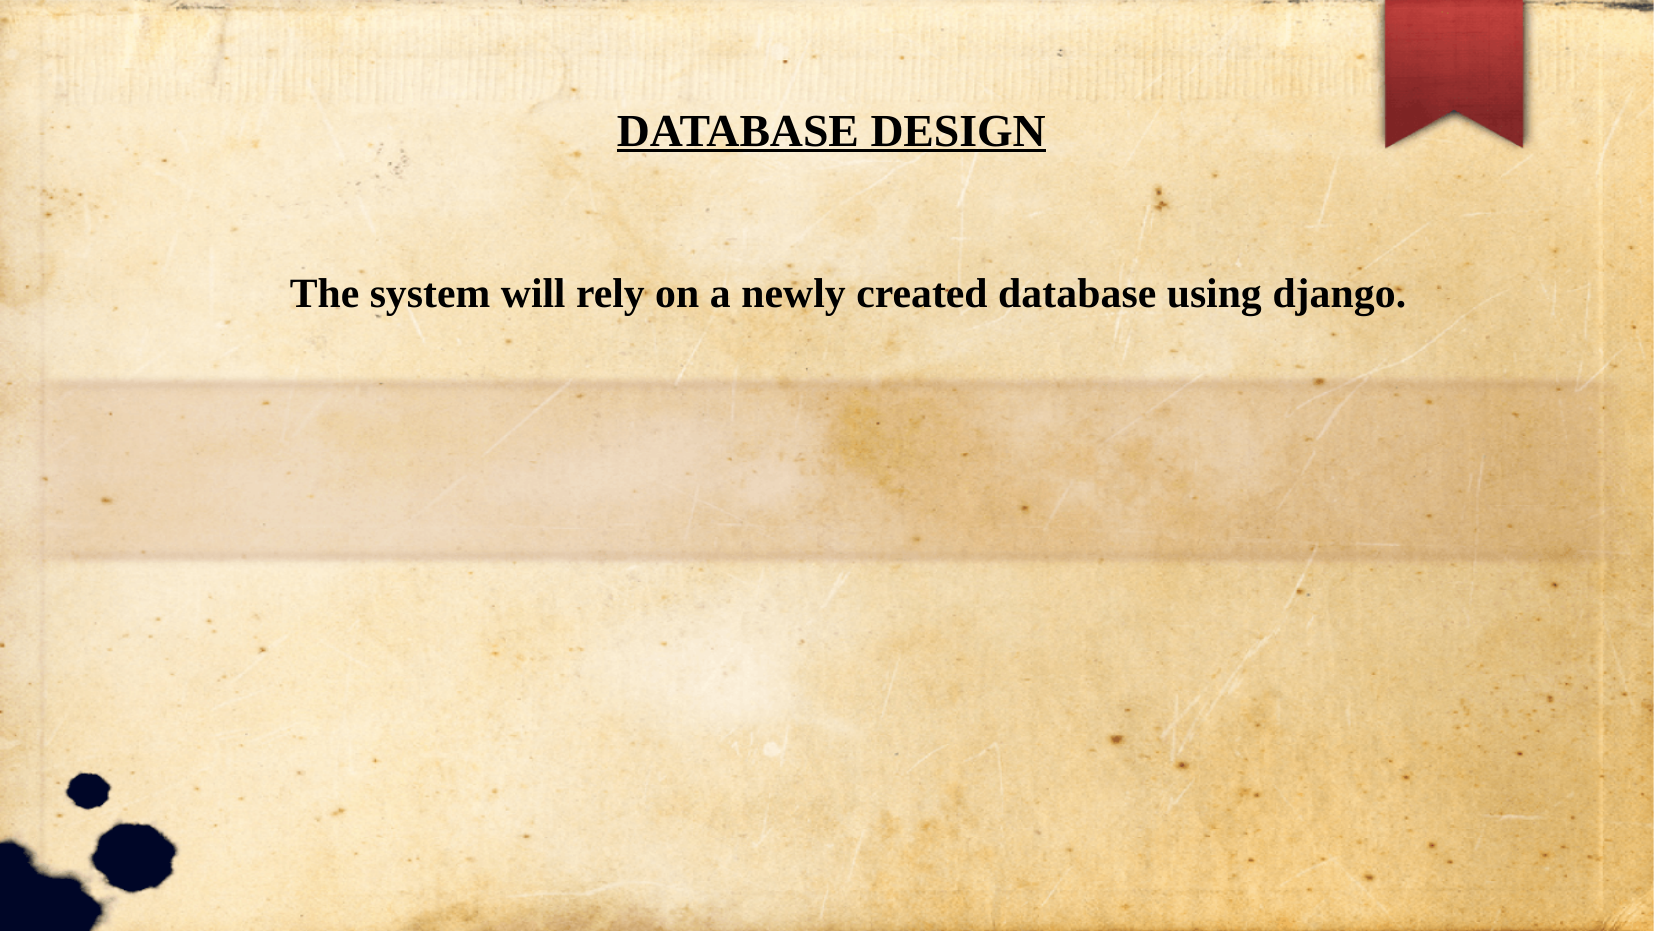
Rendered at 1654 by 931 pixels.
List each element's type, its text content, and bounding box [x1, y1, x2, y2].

list The system will rely on a newly created database using django. [101, 270, 1591, 810]
title DATABASE DESIGN [82, 37, 1576, 226]
picture [0, 0, 1654, 931]
